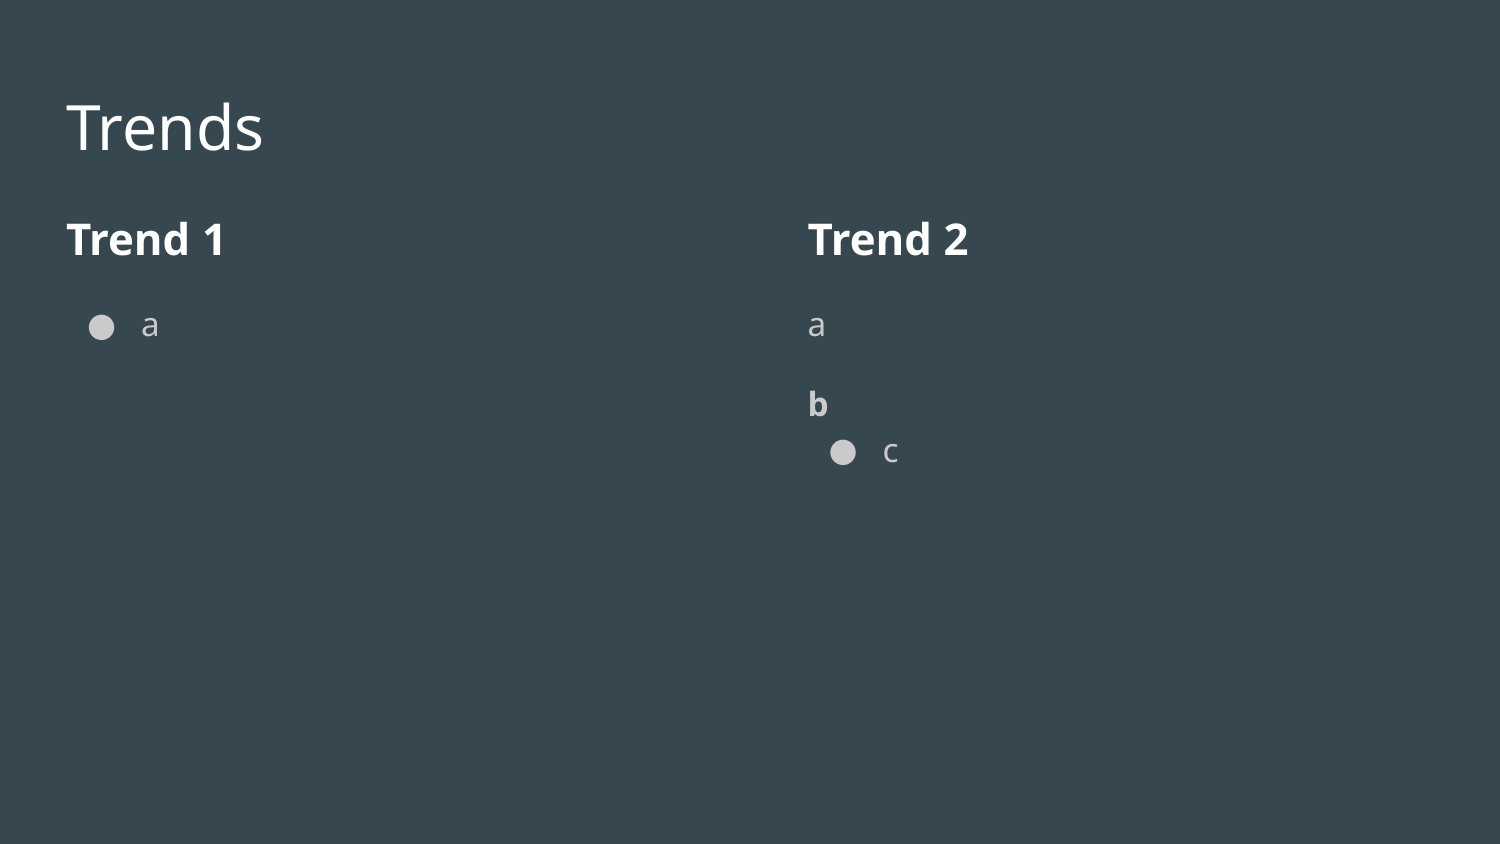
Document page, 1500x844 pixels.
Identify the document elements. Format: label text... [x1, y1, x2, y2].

list Trend 1 a [51, 189, 708, 750]
list Trend 2 a b c [792, 189, 1449, 750]
title Trends [51, 72, 1449, 167]
